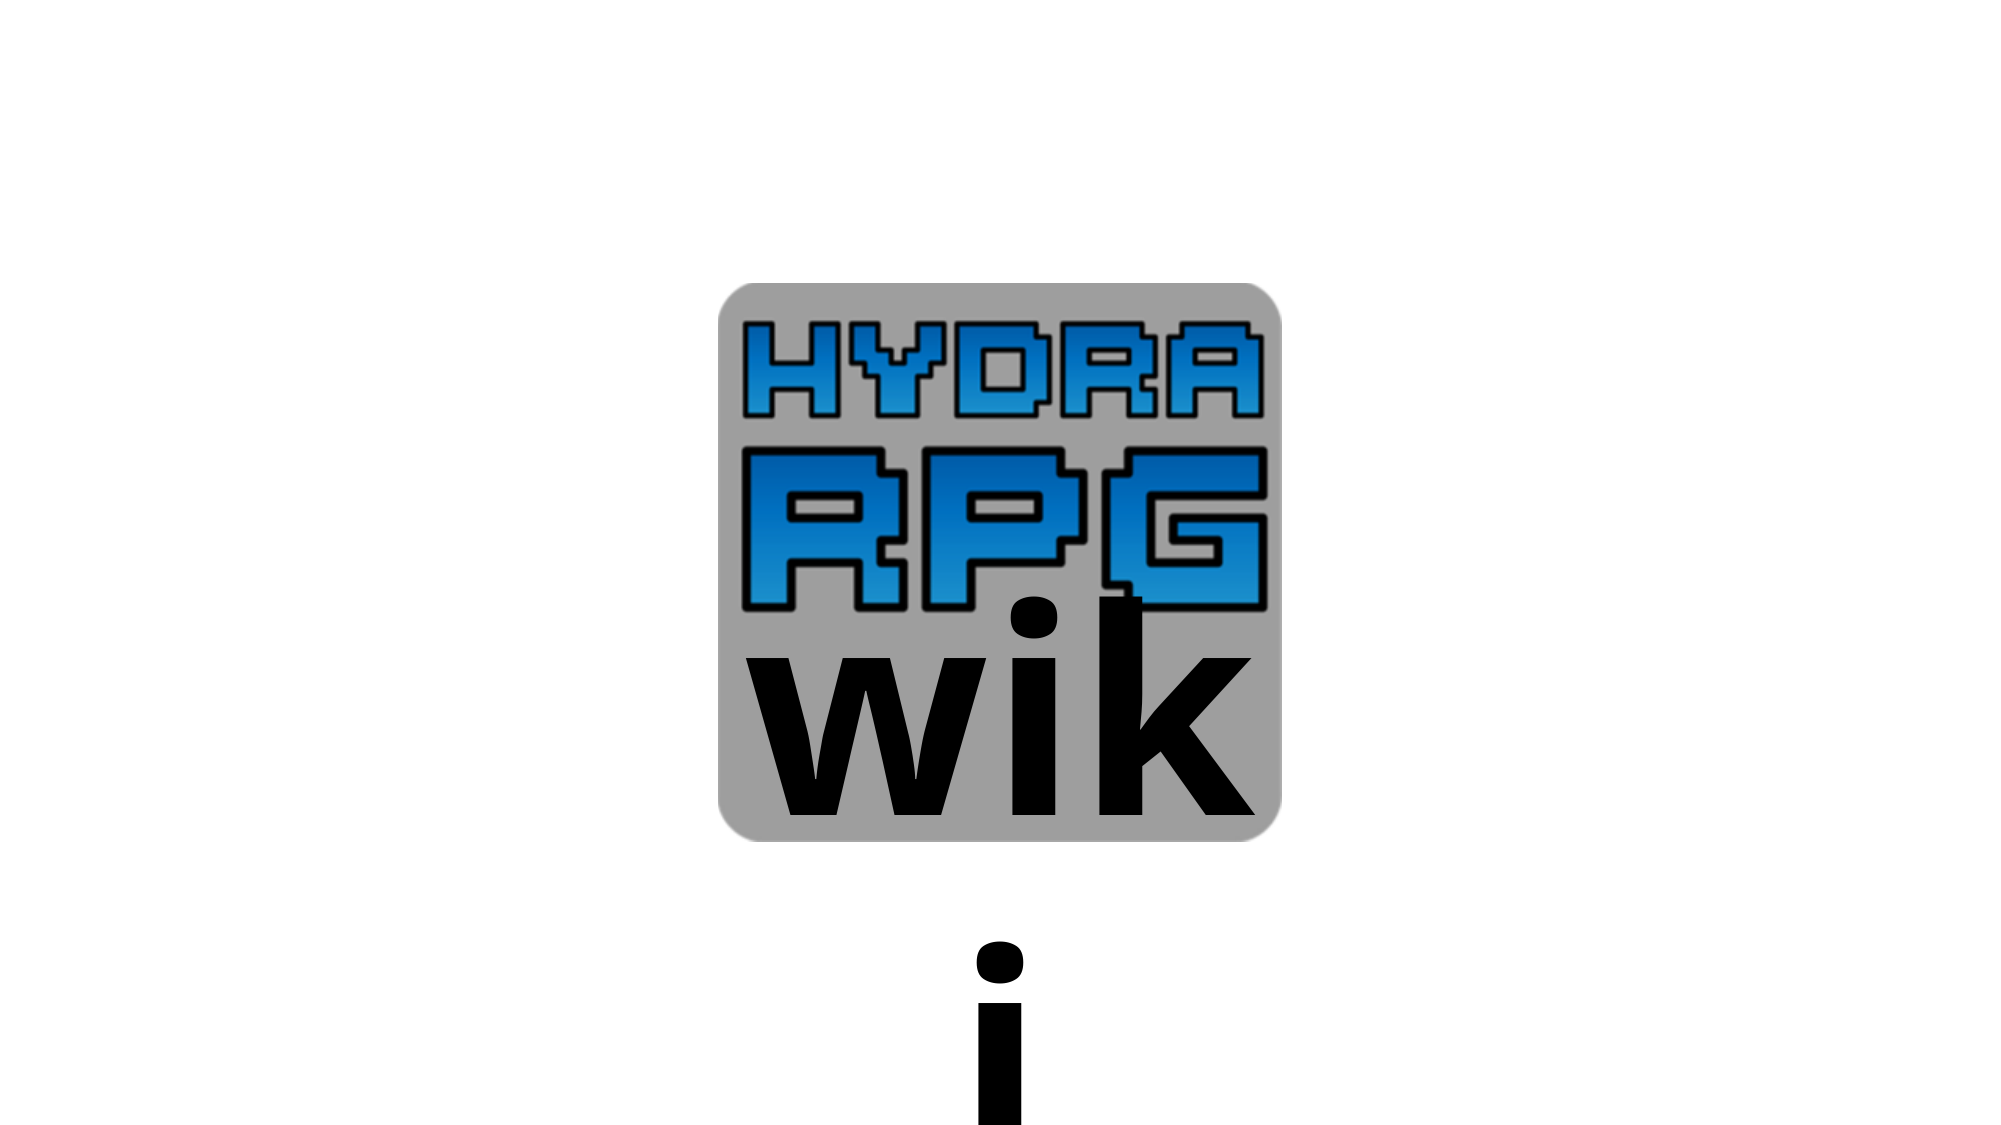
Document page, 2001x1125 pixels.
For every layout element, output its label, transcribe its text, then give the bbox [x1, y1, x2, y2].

picture [718, 283, 1282, 520]
text_box wiki [718, 520, 1282, 885]
